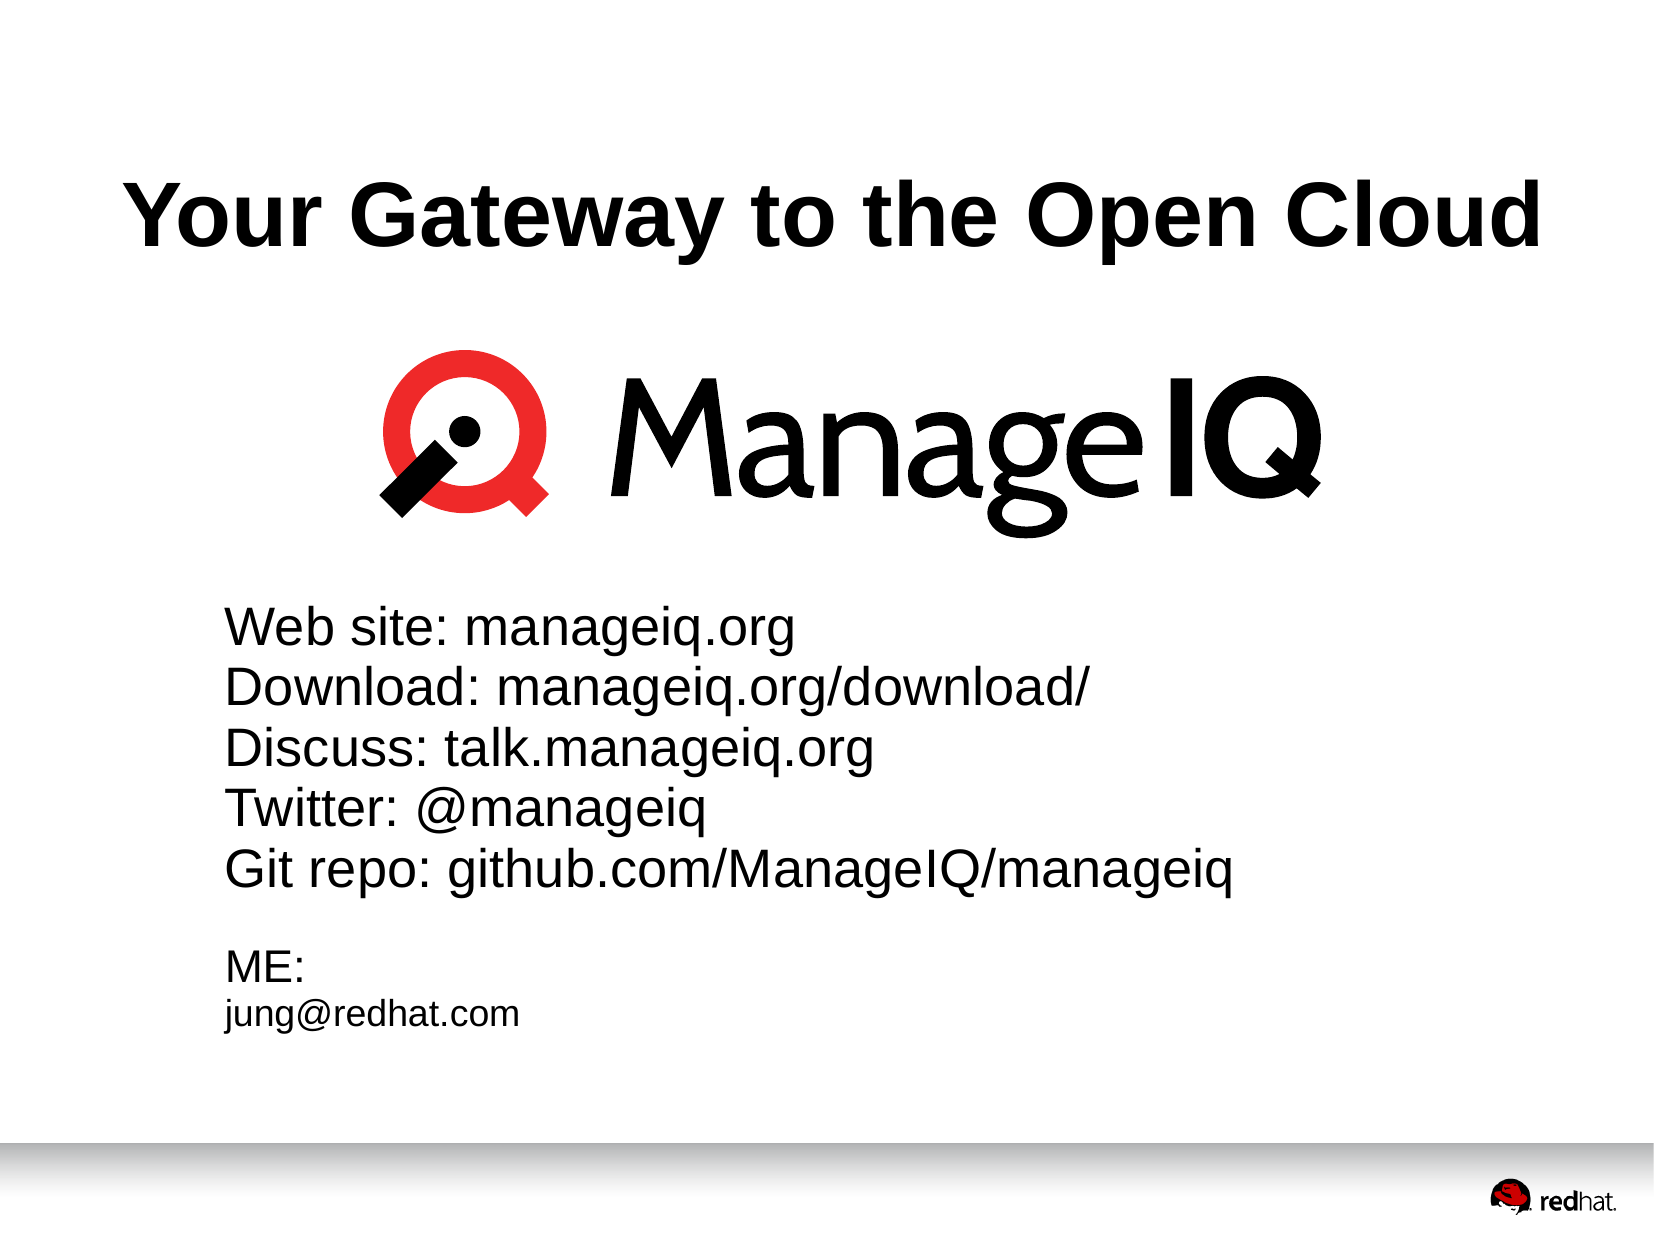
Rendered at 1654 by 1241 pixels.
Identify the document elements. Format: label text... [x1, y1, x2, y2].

text_box Web site: manageiq.org Download: manageiq.org/download/ Discuss: talk.manageiq.org Twitter: @manageiq Git repo: github.com/ManageIQ/manageiq ME: jung@redhat.com [210, 588, 1606, 1084]
picture [0, 1143, 1654, 1241]
title Your Gateway to the Open Cloud [89, 120, 1578, 309]
picture [330, 300, 1381, 562]
